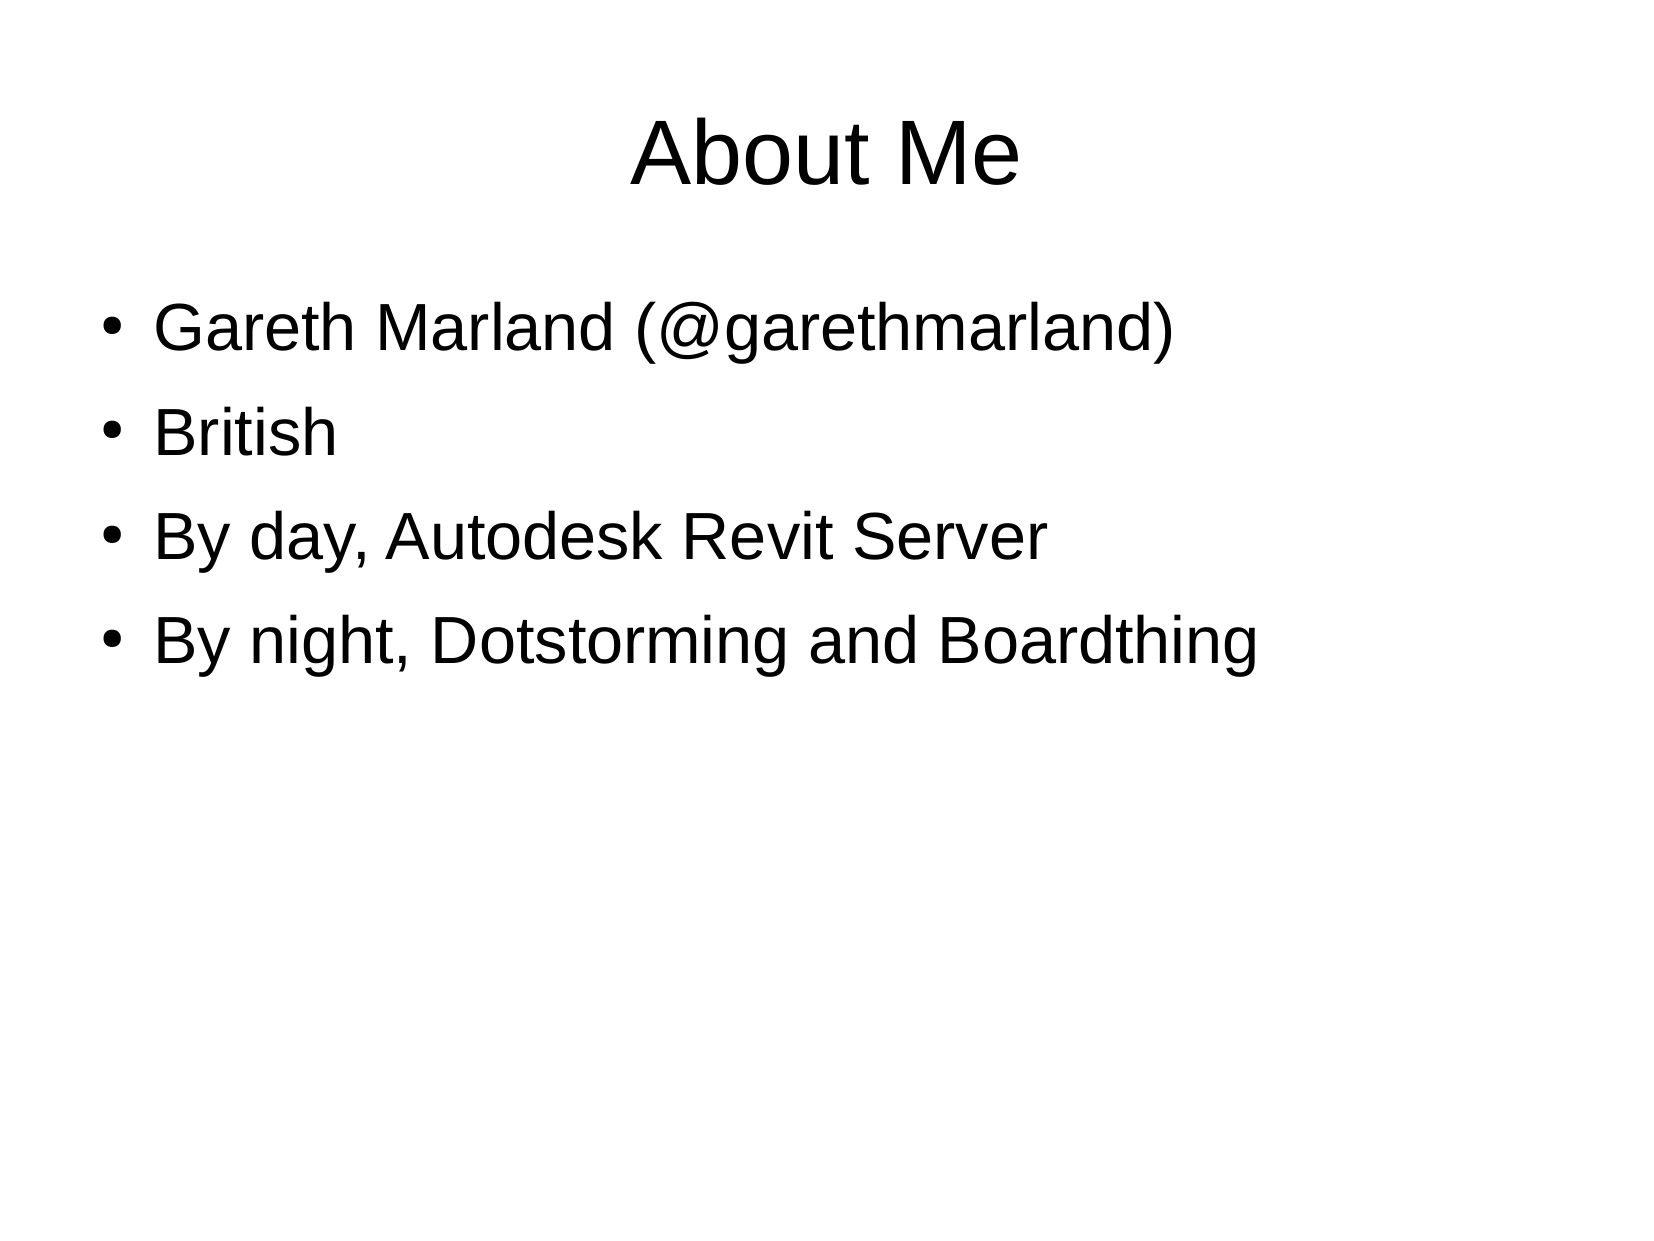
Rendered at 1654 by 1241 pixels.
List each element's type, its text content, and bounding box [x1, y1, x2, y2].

title About Me [82, 49, 1571, 257]
list Gareth Marland (@garethmarland) British By day, Autodesk Revit Server By night, Dotstorming and Boardthing [82, 290, 1571, 1010]
